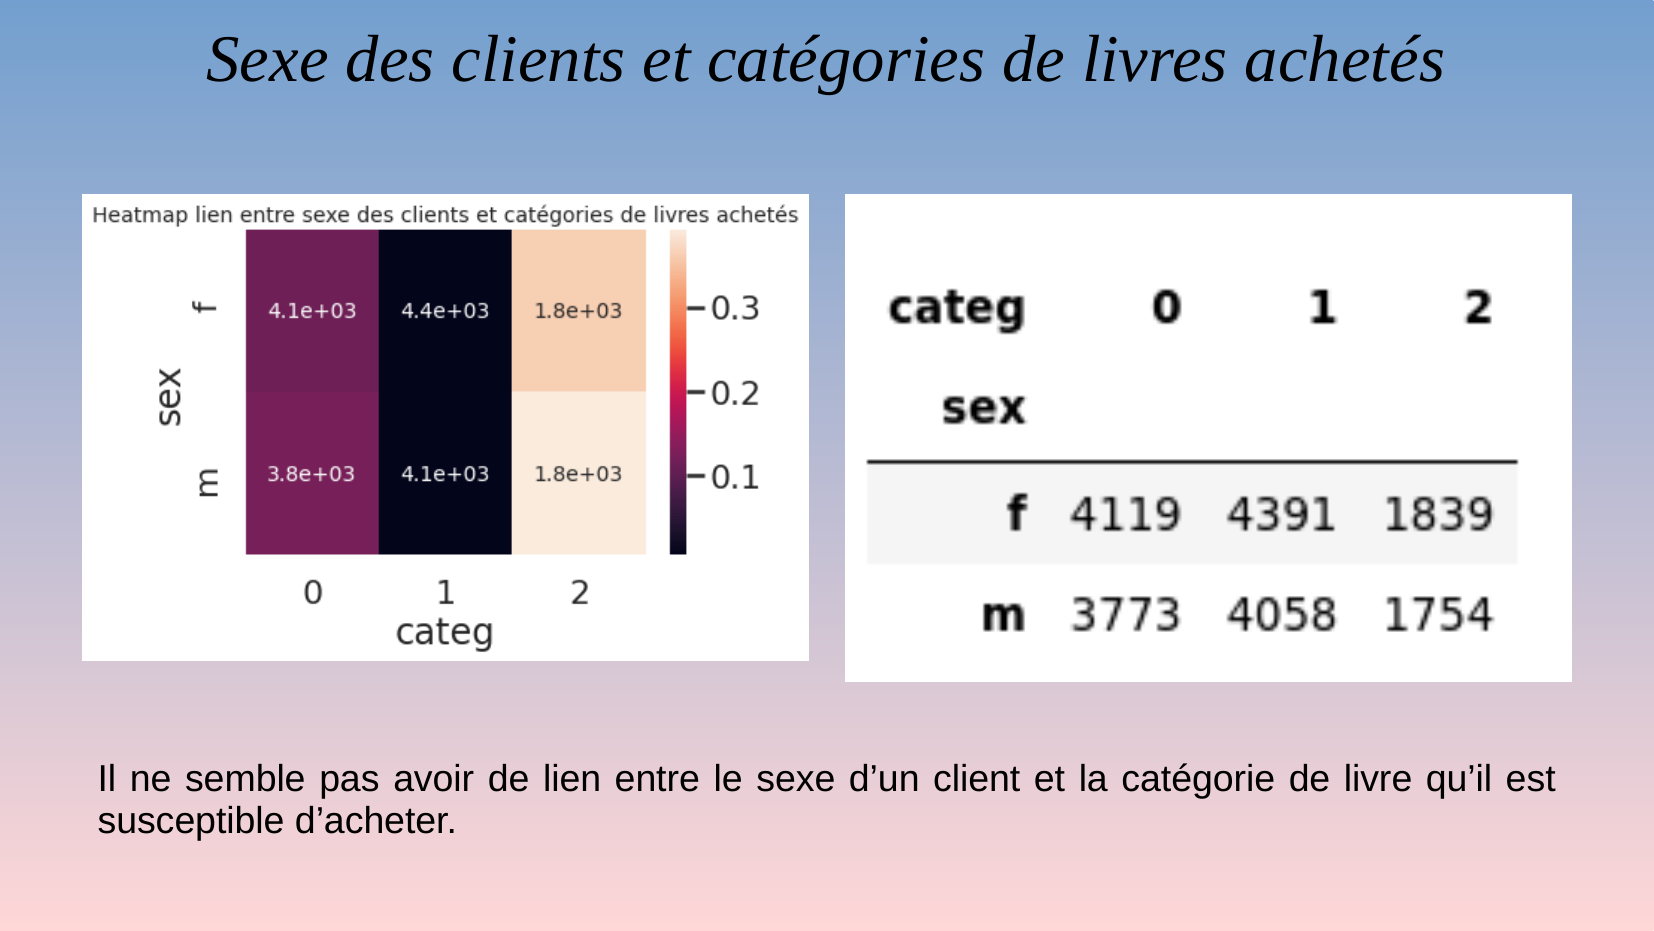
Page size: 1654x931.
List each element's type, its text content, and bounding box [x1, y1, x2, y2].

title Sexe des clients et catégories de livres achetés [0, 0, 1654, 119]
picture [82, 194, 809, 661]
text_box Il ne semble pas avoir de lien entre le sexe d’un client et la catégorie de livre qu’il est susceptible d’acheter. [82, 750, 1571, 849]
picture [845, 194, 1572, 682]
